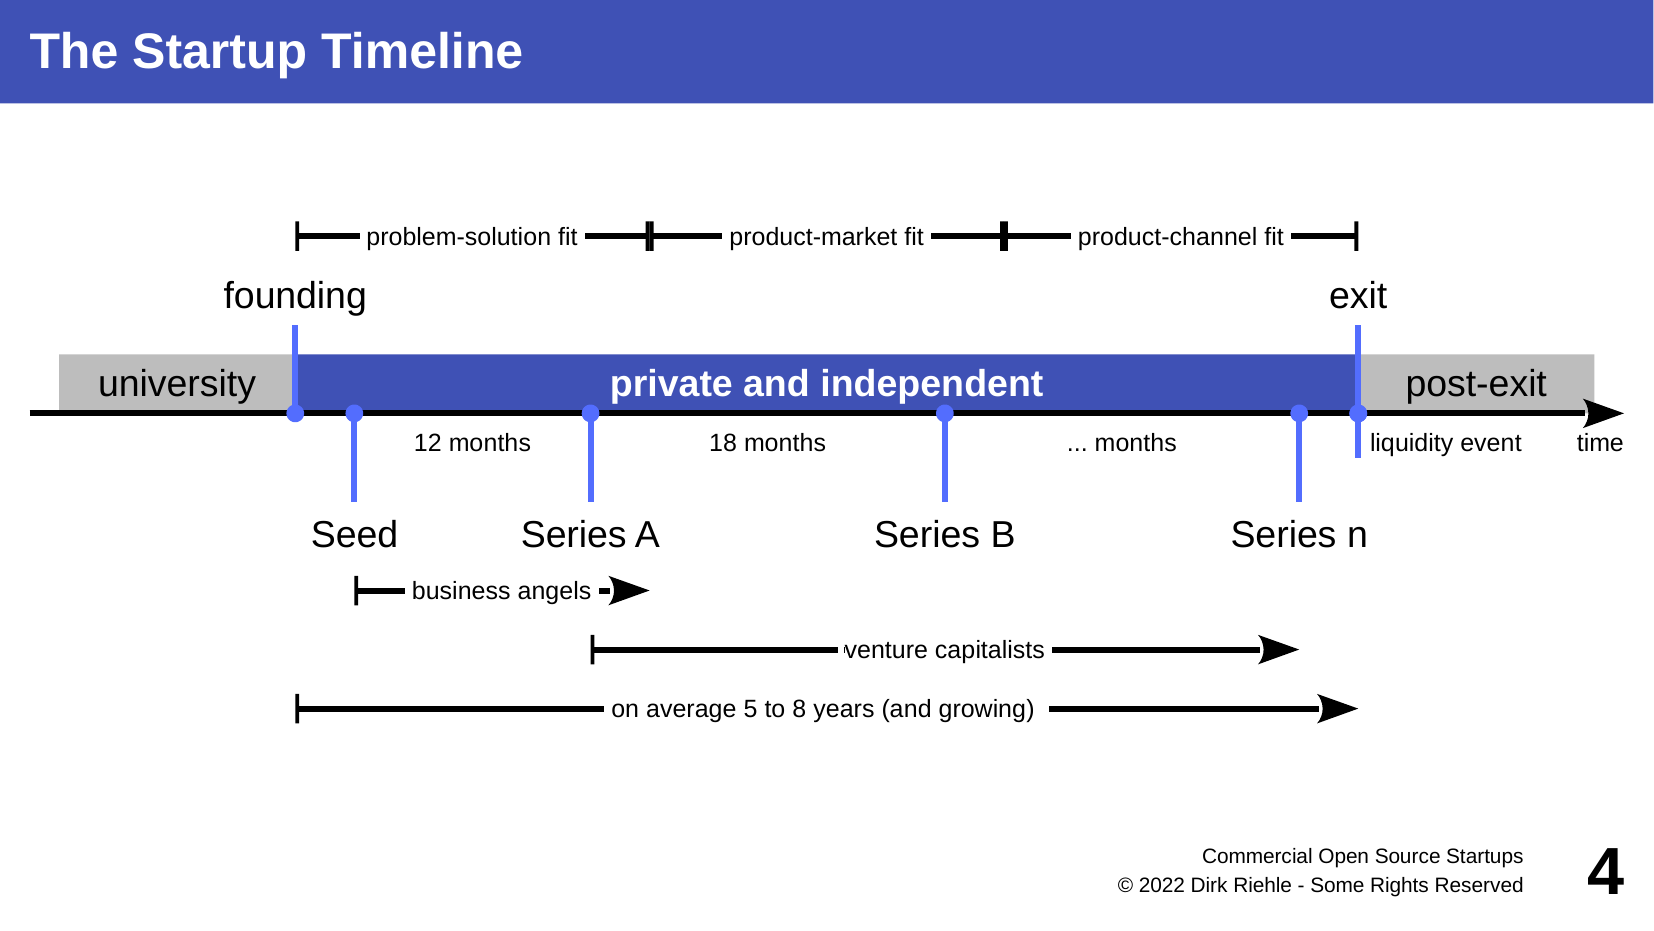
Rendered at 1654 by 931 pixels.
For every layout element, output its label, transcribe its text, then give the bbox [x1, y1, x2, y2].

text_box post-exit [1361, 354, 1595, 413]
text_box Seed [206, 501, 442, 591]
text_box university [59, 354, 292, 410]
text_box liquidity event [1358, 413, 1535, 473]
text_box time [1535, 413, 1625, 473]
title The Startup Timeline [0, 0, 1654, 104]
text_box 18 months [649, 413, 886, 473]
text_box 12 months [357, 416, 588, 473]
text_box private and independent [298, 354, 1355, 410]
text_box Series B [797, 501, 1093, 591]
text_box founding [147, 236, 443, 355]
text_box Series n [1151, 501, 1447, 621]
text_box Series A [442, 501, 739, 591]
text_box ... months [1003, 413, 1241, 473]
text_box exit [1210, 236, 1506, 355]
